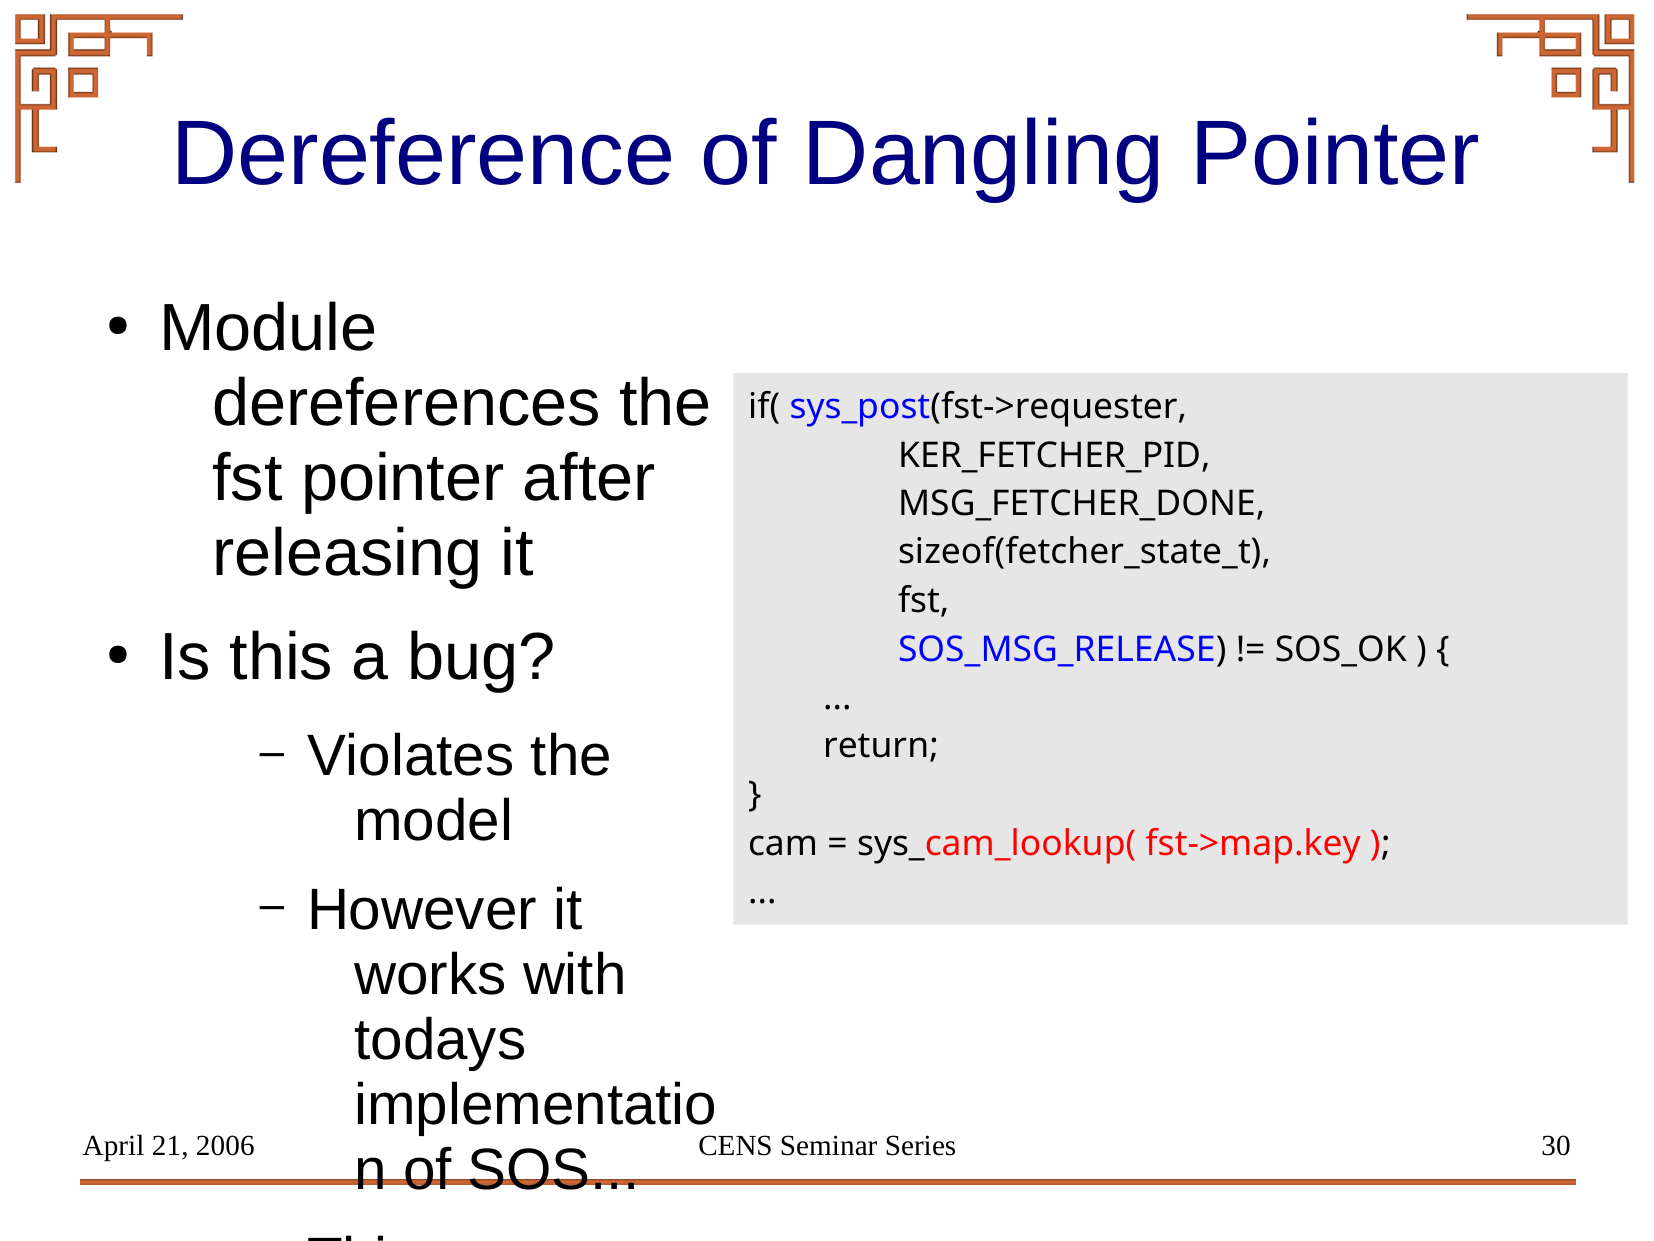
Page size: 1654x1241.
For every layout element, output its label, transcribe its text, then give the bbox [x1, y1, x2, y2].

picture [501, 1179, 514, 1185]
picture [559, 1179, 582, 1185]
picture [475, 1179, 498, 1185]
picture [363, 1179, 377, 1185]
picture [0, 0, 194, 194]
picture [543, 1179, 556, 1185]
picture [445, 1179, 472, 1185]
picture [430, 1179, 440, 1185]
picture [383, 1179, 408, 1185]
picture [585, 1179, 1576, 1185]
picture [517, 1179, 540, 1185]
picture [80, 1179, 358, 1185]
text_box if( sys_post(fst->requester, KER_FETCHER_PID, MSG_FETCHER_DONE, sizeof(fetcher_state_t), fst, SOS_MSG_RELEASE) != SOS_OK ) { ... return; } cam = sys_cam_lookup( fst->map.key ); ... [733, 373, 1628, 925]
title Dereference of Dangling Pointer [82, 49, 1571, 257]
picture [1456, 0, 1650, 194]
list Module dereferences the fst pointer after releasing it Is this a bug? Violates the model However it works with todays implementation of SOS... This may soon change [70, 290, 739, 1109]
picture [411, 1179, 427, 1185]
